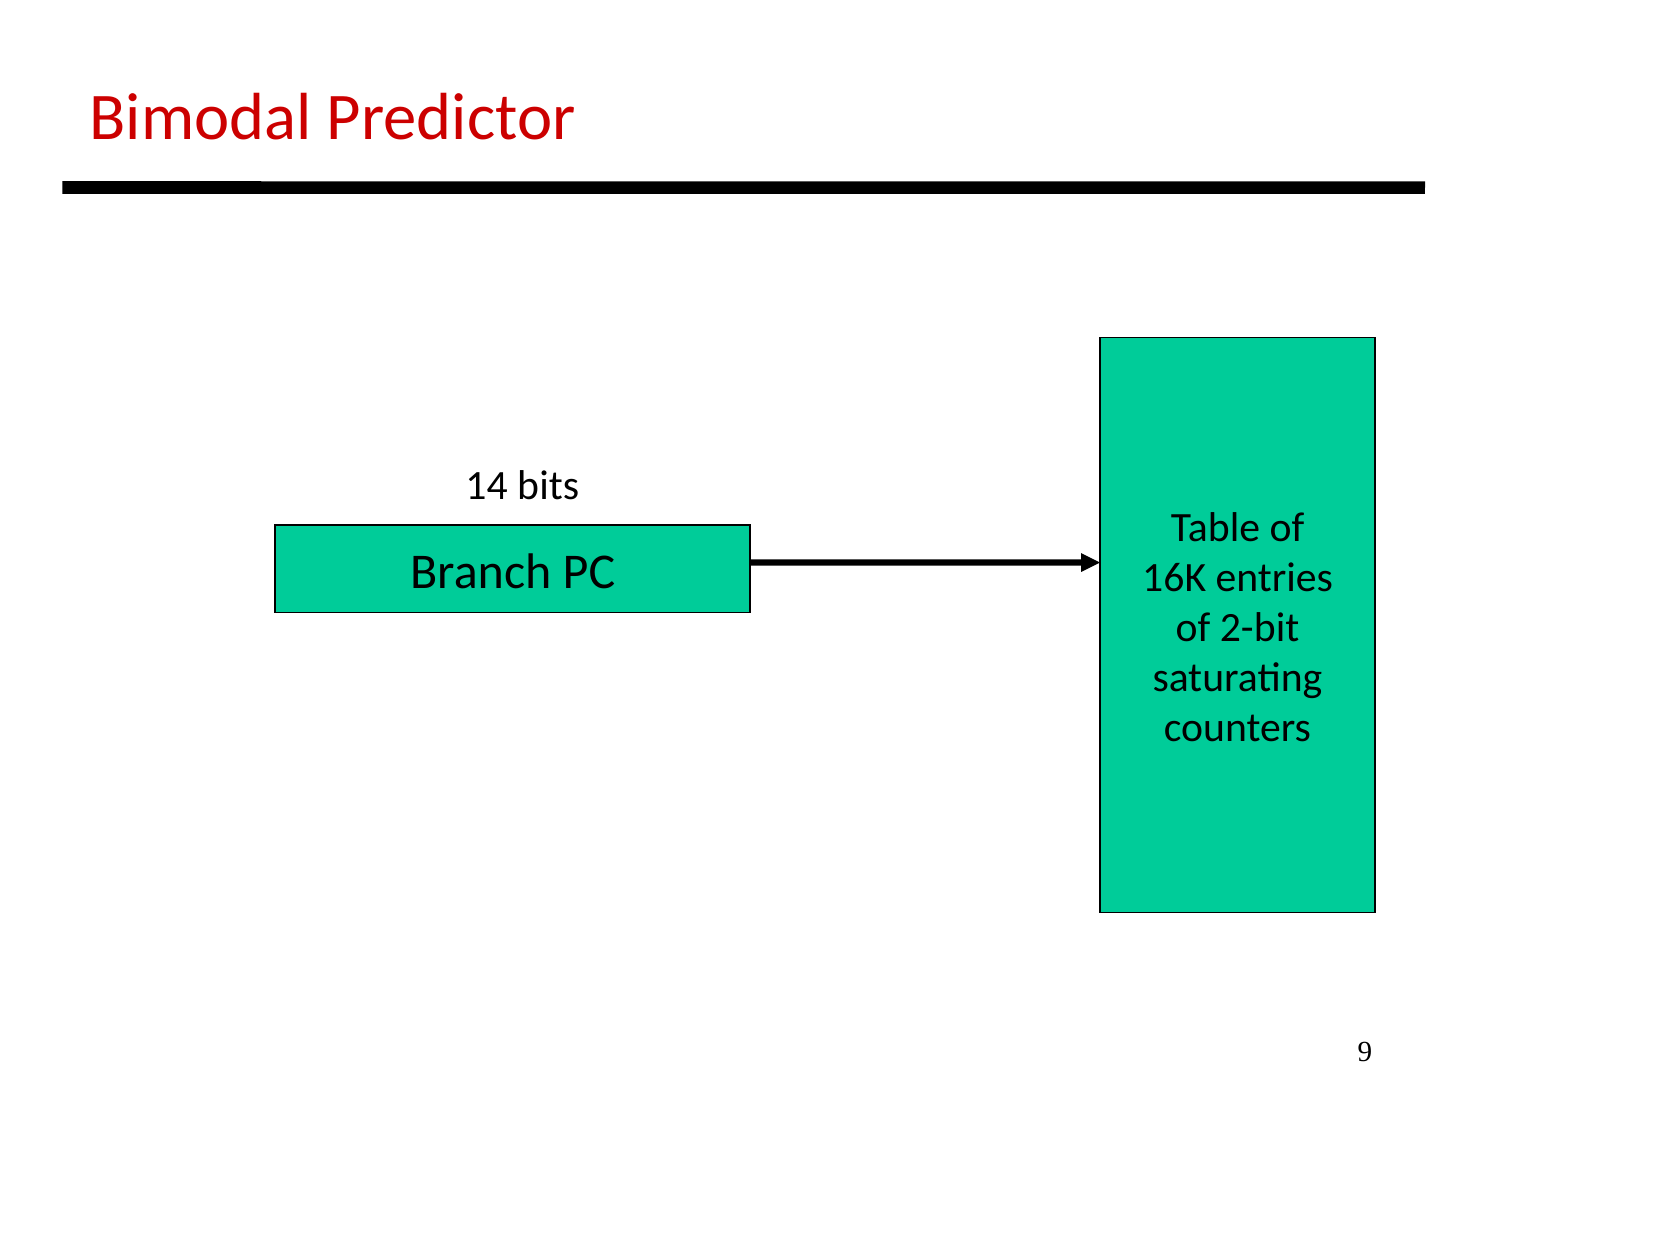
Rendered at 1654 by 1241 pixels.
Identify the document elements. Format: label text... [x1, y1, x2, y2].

text_box Bimodal Predictor [74, 65, 591, 160]
text_box 14 bits [450, 450, 595, 515]
text_box Branch PC [275, 524, 750, 613]
text_box Table of 16K entries of 2-bit saturating counters [1100, 337, 1375, 913]
slide_number <number> [1074, 1025, 1388, 1100]
